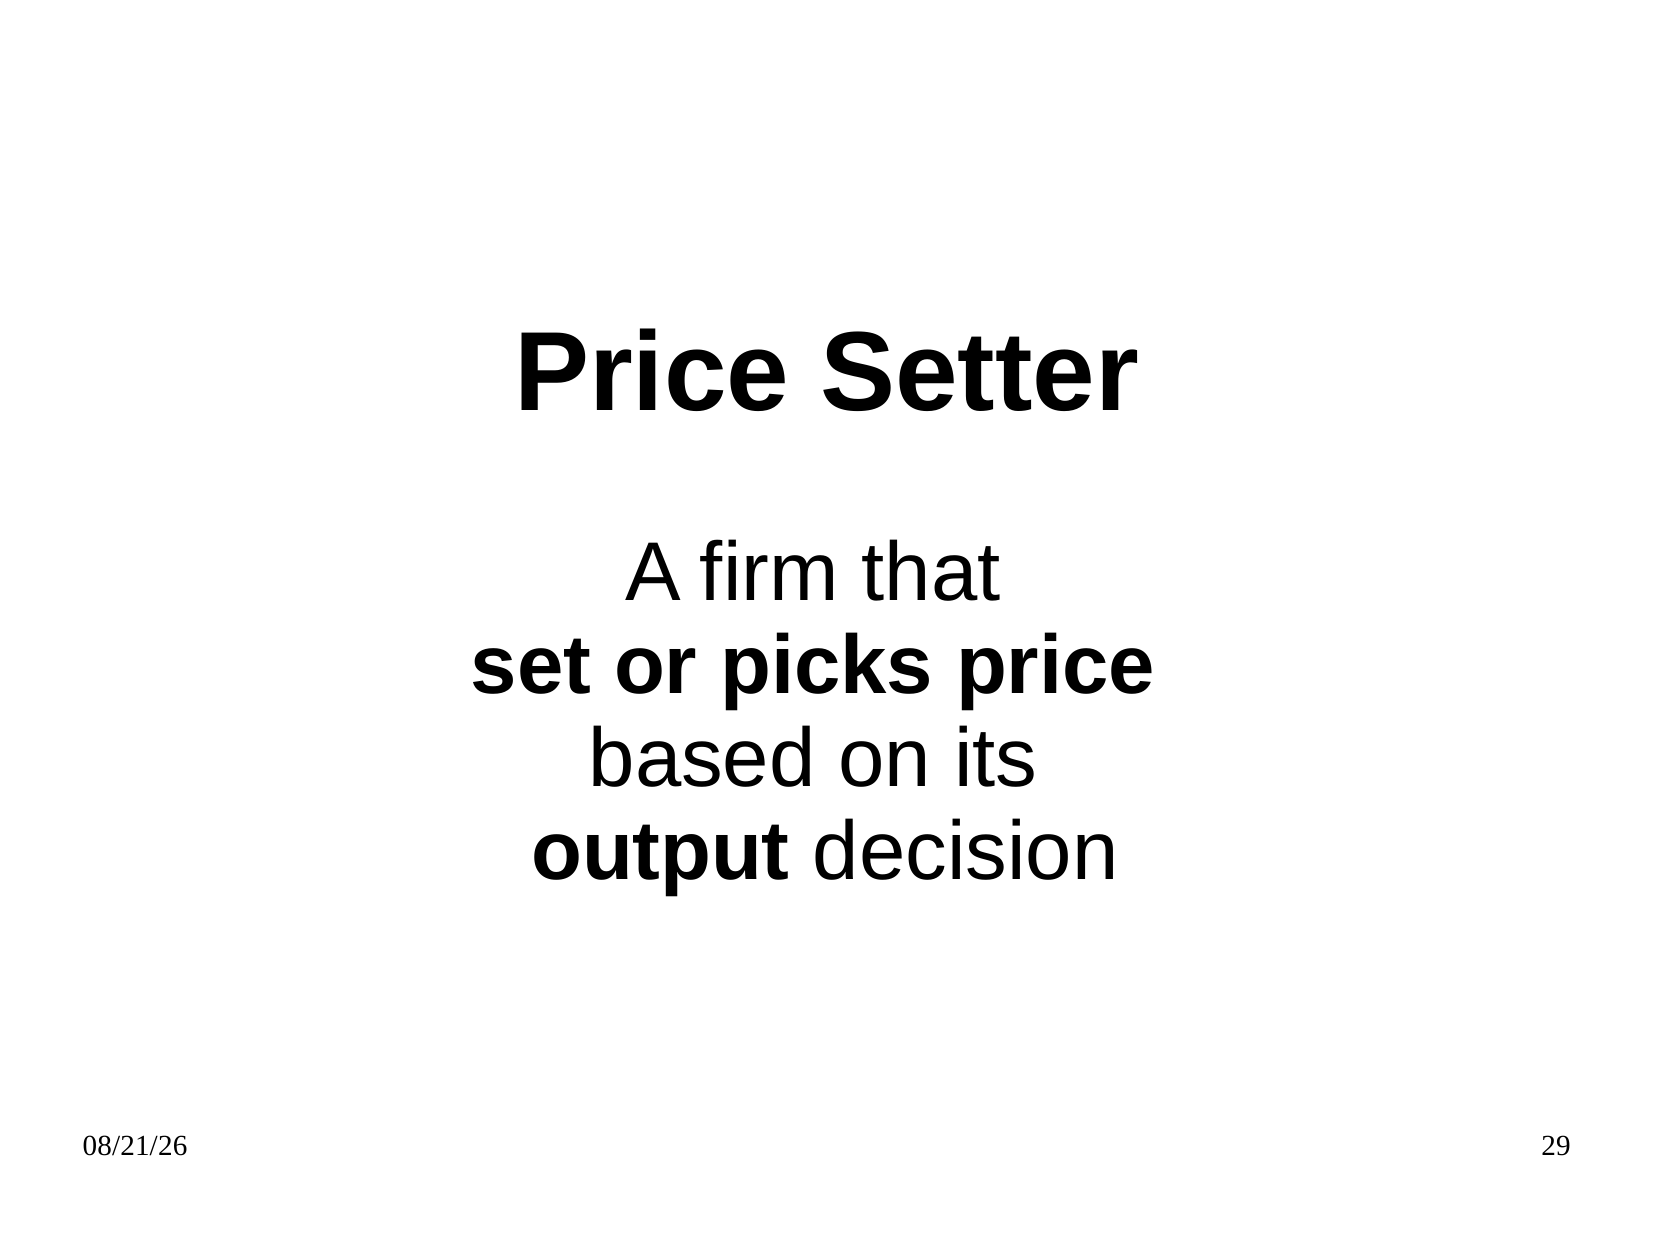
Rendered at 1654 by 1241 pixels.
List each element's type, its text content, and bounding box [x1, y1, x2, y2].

subtitle A firm that set or picks price based on its output decision [80, 525, 1570, 898]
title Price Setter [82, 267, 1571, 476]
